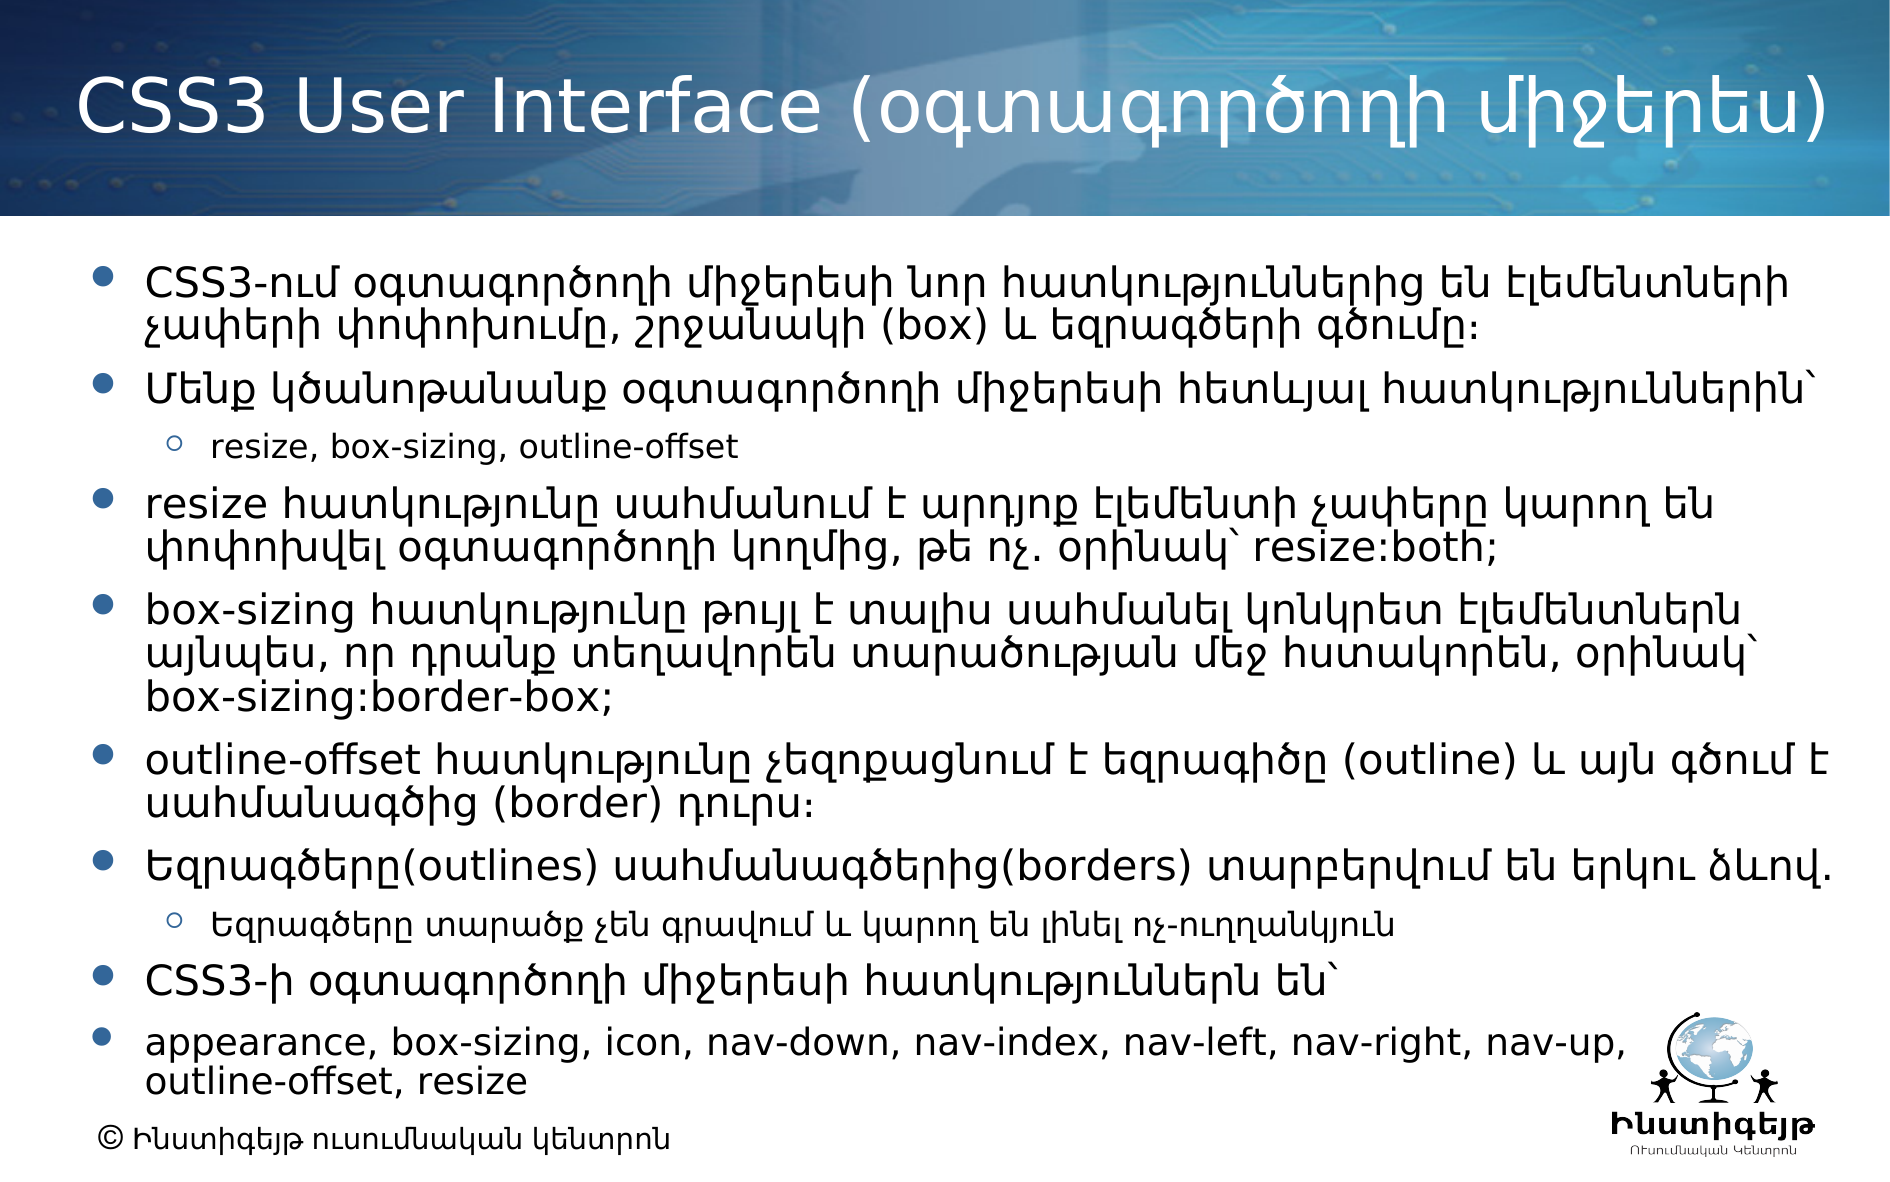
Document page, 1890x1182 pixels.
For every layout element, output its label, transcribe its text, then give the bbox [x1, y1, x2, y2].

picture [1612, 1012, 1815, 1157]
list CSS3-ում օգտագործողի միջերեսի նոր հատկություններից են էլեմենտների չափերի փոփոխումը, շրջանակի (box) և եզրագծերի գծումը։ Մենք կծանոթանանք օգտագործողի միջերեսի հետևյալ հատկություններին՝ resize, box-sizing, outline-offset resize հատկությունը սահմանում է արդյոք էլեմենտի չափերը կարող են փոփոխվել օգտագործողի կողմից, թե ոչ․ օրինակ՝ resize:both; box-sizing հատկությունը թույլ է տալիս սահմանել կոնկրետ էլեմենտներն այնպես, որ դրանք տեղավորեն տարածության մեջ հստակորեն, օրինակ՝ box-sizing:border-box; outline-offset հատկությունը չեզոքացնում է եզրագիծը (outline) և այն գծում է սահմանագծից (border) դուրս։ Եզրագծերը(outlines) սահմանագծերից(borders) տարբերվում են երկու ձևով․ Եզրագծերը տարածք չեն գրավում և կարող են լինել ոչ-ուղղանկյուն CSS3-ի օգտագործողի միջերեսի հատկություններն են՝ appearance, box-sizing, icon, nav-down, nav-index, nav-left, nav-right, nav-up, outline-offset, resize [89, 262, 1838, 290]
text_box CSS3 User Interface (օգտագործողի միջերես) [75, 82, 1890, 90]
picture [0, 0, 1890, 216]
